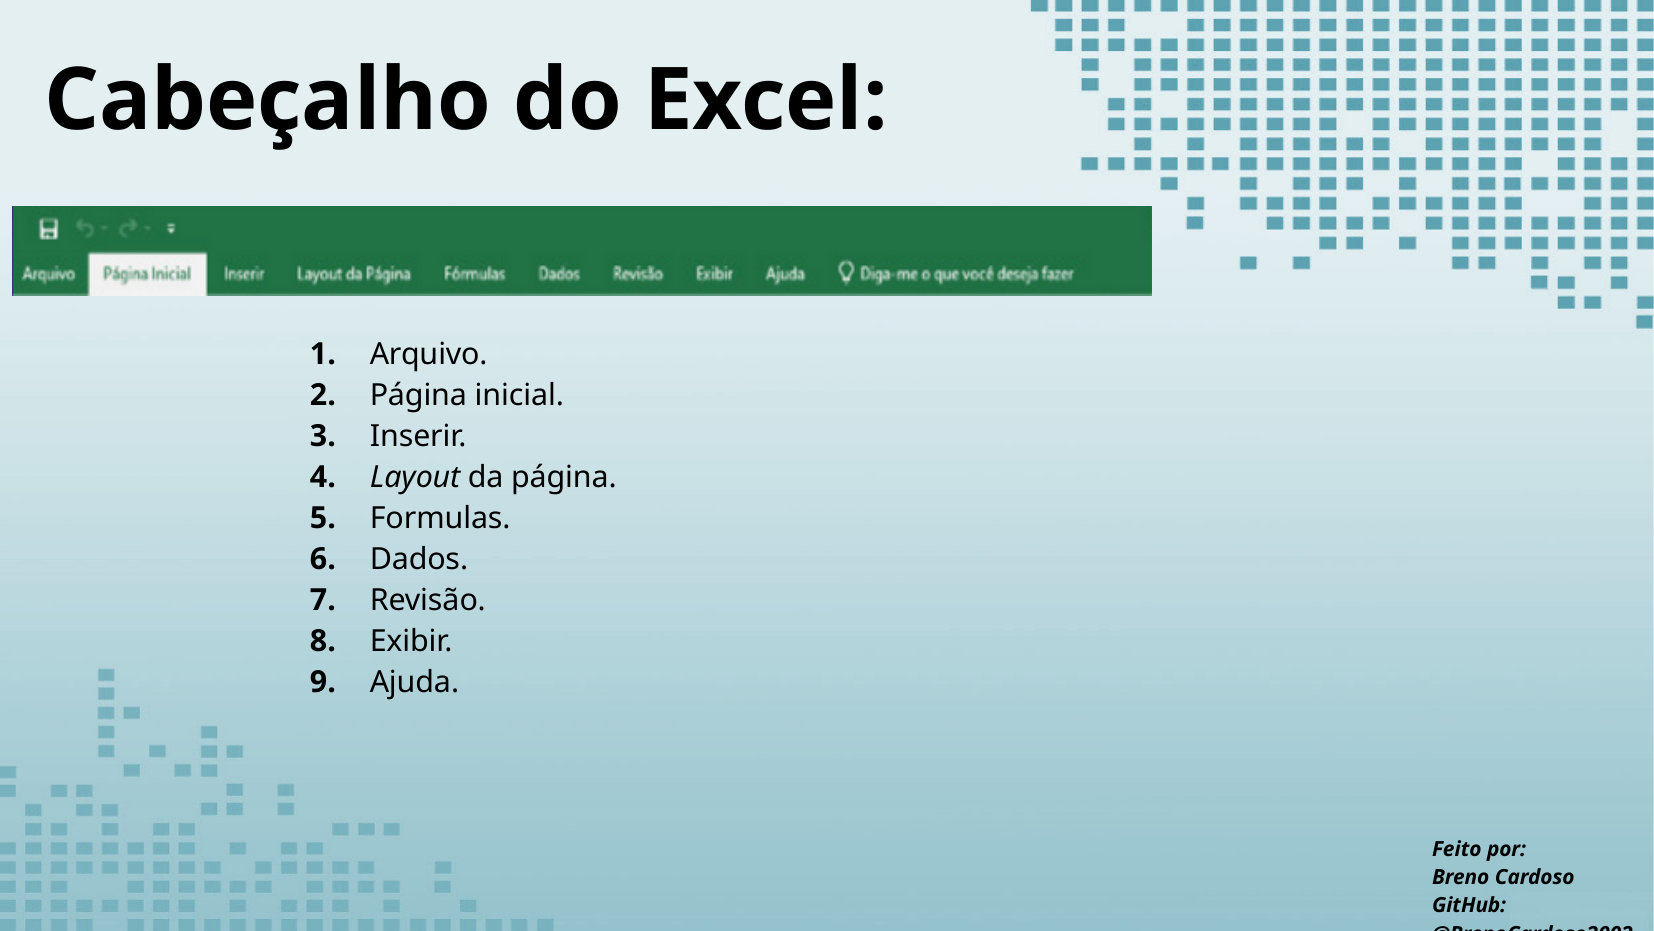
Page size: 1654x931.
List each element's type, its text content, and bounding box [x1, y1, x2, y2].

text_box Cabeçalho do Excel: [29, 29, 916, 178]
text_box Feito por: Breno Cardoso GitHub: @BrenoCardoso2002 [1417, 826, 1654, 931]
text_box 1. Arquivo. 2. Página inicial. 3. Inserir. 4. Layout da página. 5. Formulas. 6. Dados. 7. Revisão. 8. Exibir. 9. Ajuda. [295, 324, 1241, 709]
picture [0, 0, 1654, 931]
